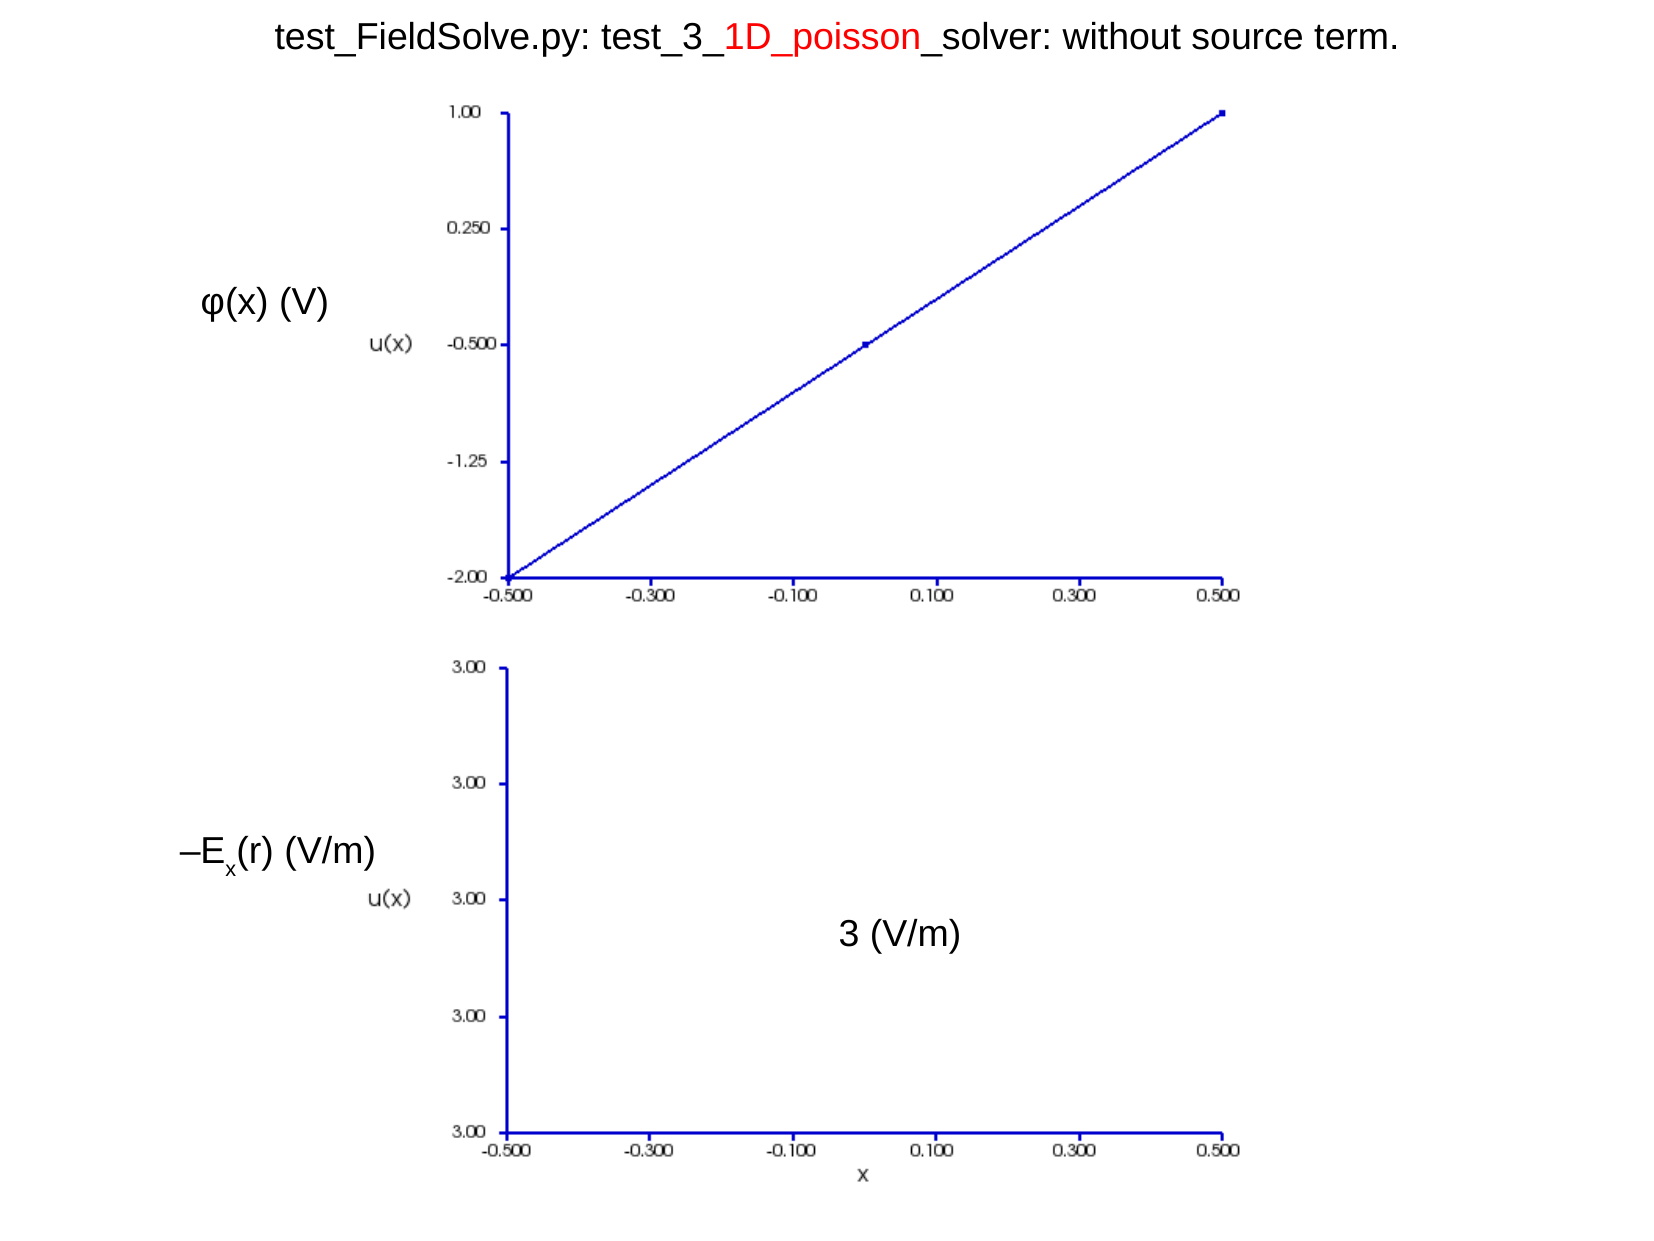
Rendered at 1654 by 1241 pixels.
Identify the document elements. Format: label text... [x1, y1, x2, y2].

text_box test_FieldSolve.py: test_3_1D_poisson_solver: without source term. [259, 7, 1418, 149]
text_box φ(x) (V) [185, 273, 346, 331]
picture [357, 149, 1296, 1235]
text_box 3 (V/m) [823, 905, 1043, 1014]
text_box –Ex(r) (V/m) [165, 822, 406, 931]
